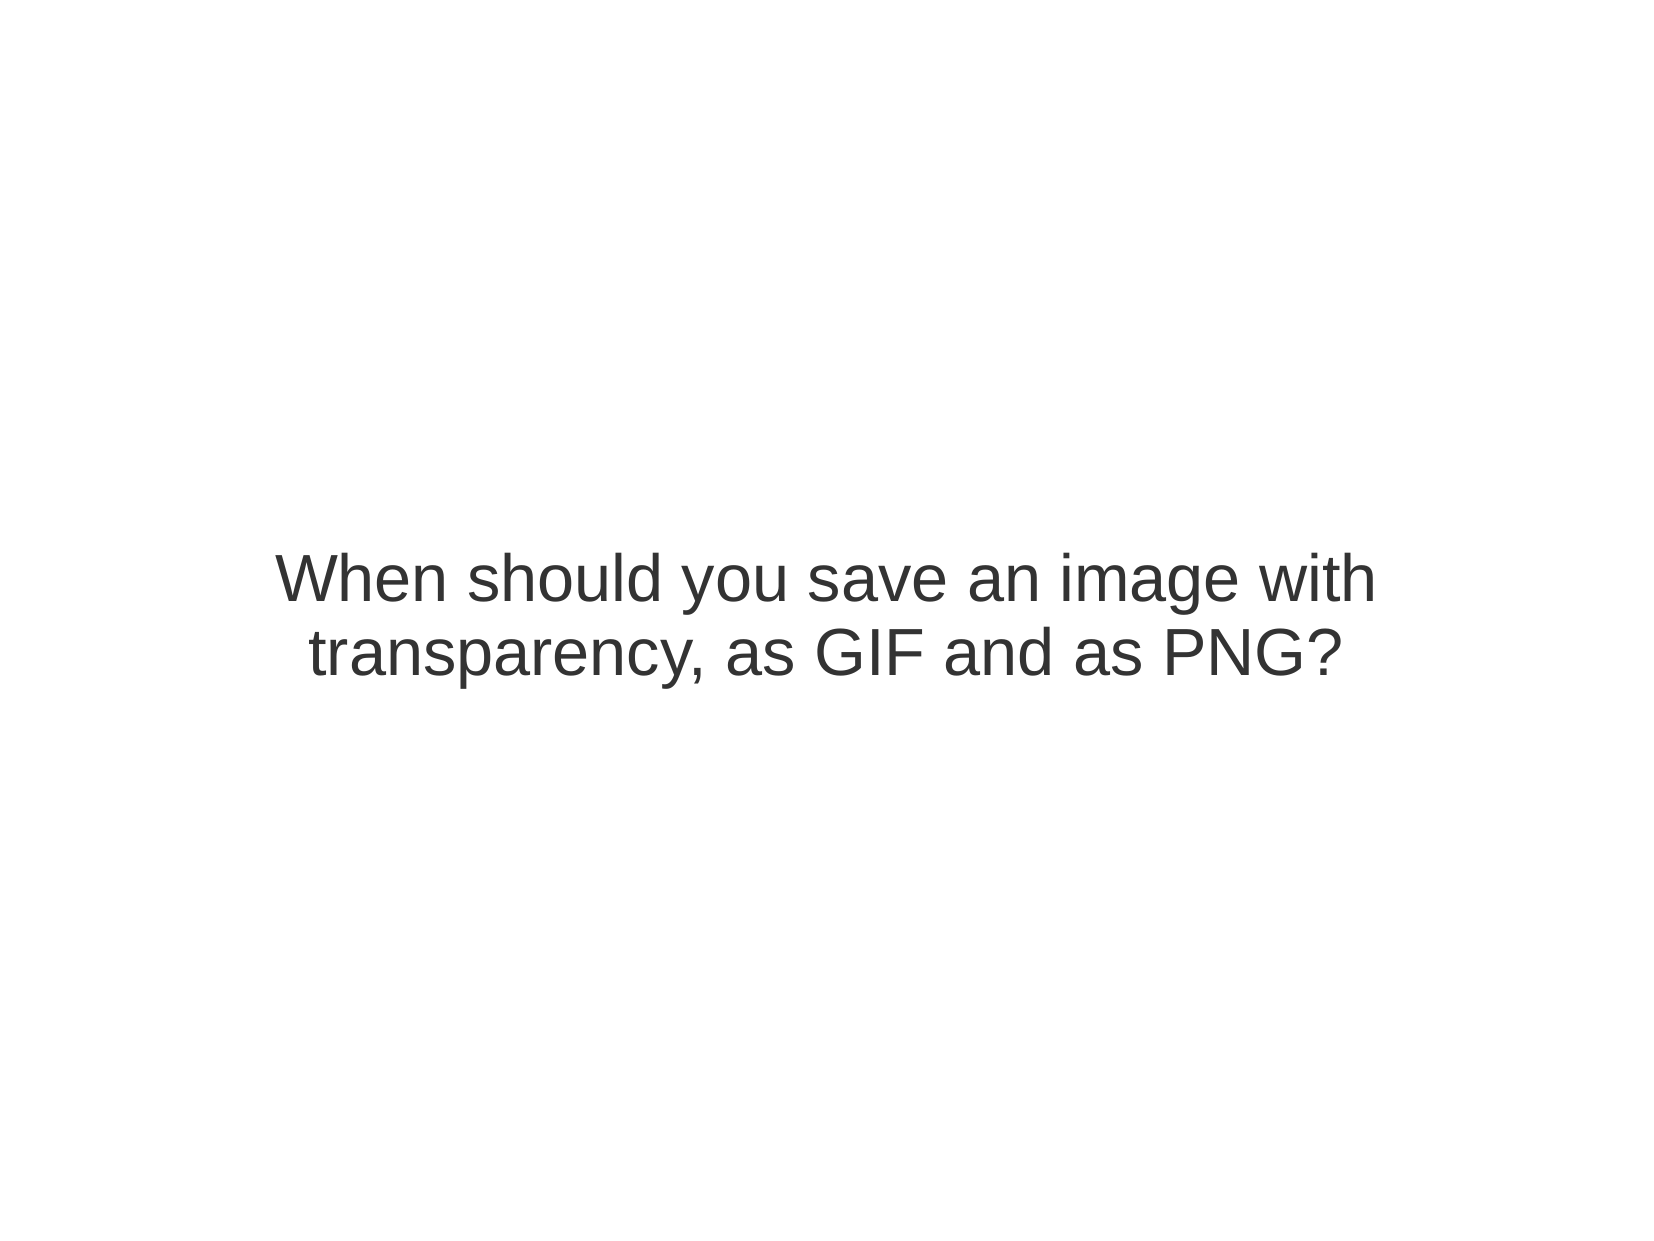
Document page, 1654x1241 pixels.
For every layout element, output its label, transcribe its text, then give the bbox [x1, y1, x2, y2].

subtitle When should you save an image with transparency, as GIF and as PNG? [82, 49, 1571, 1182]
